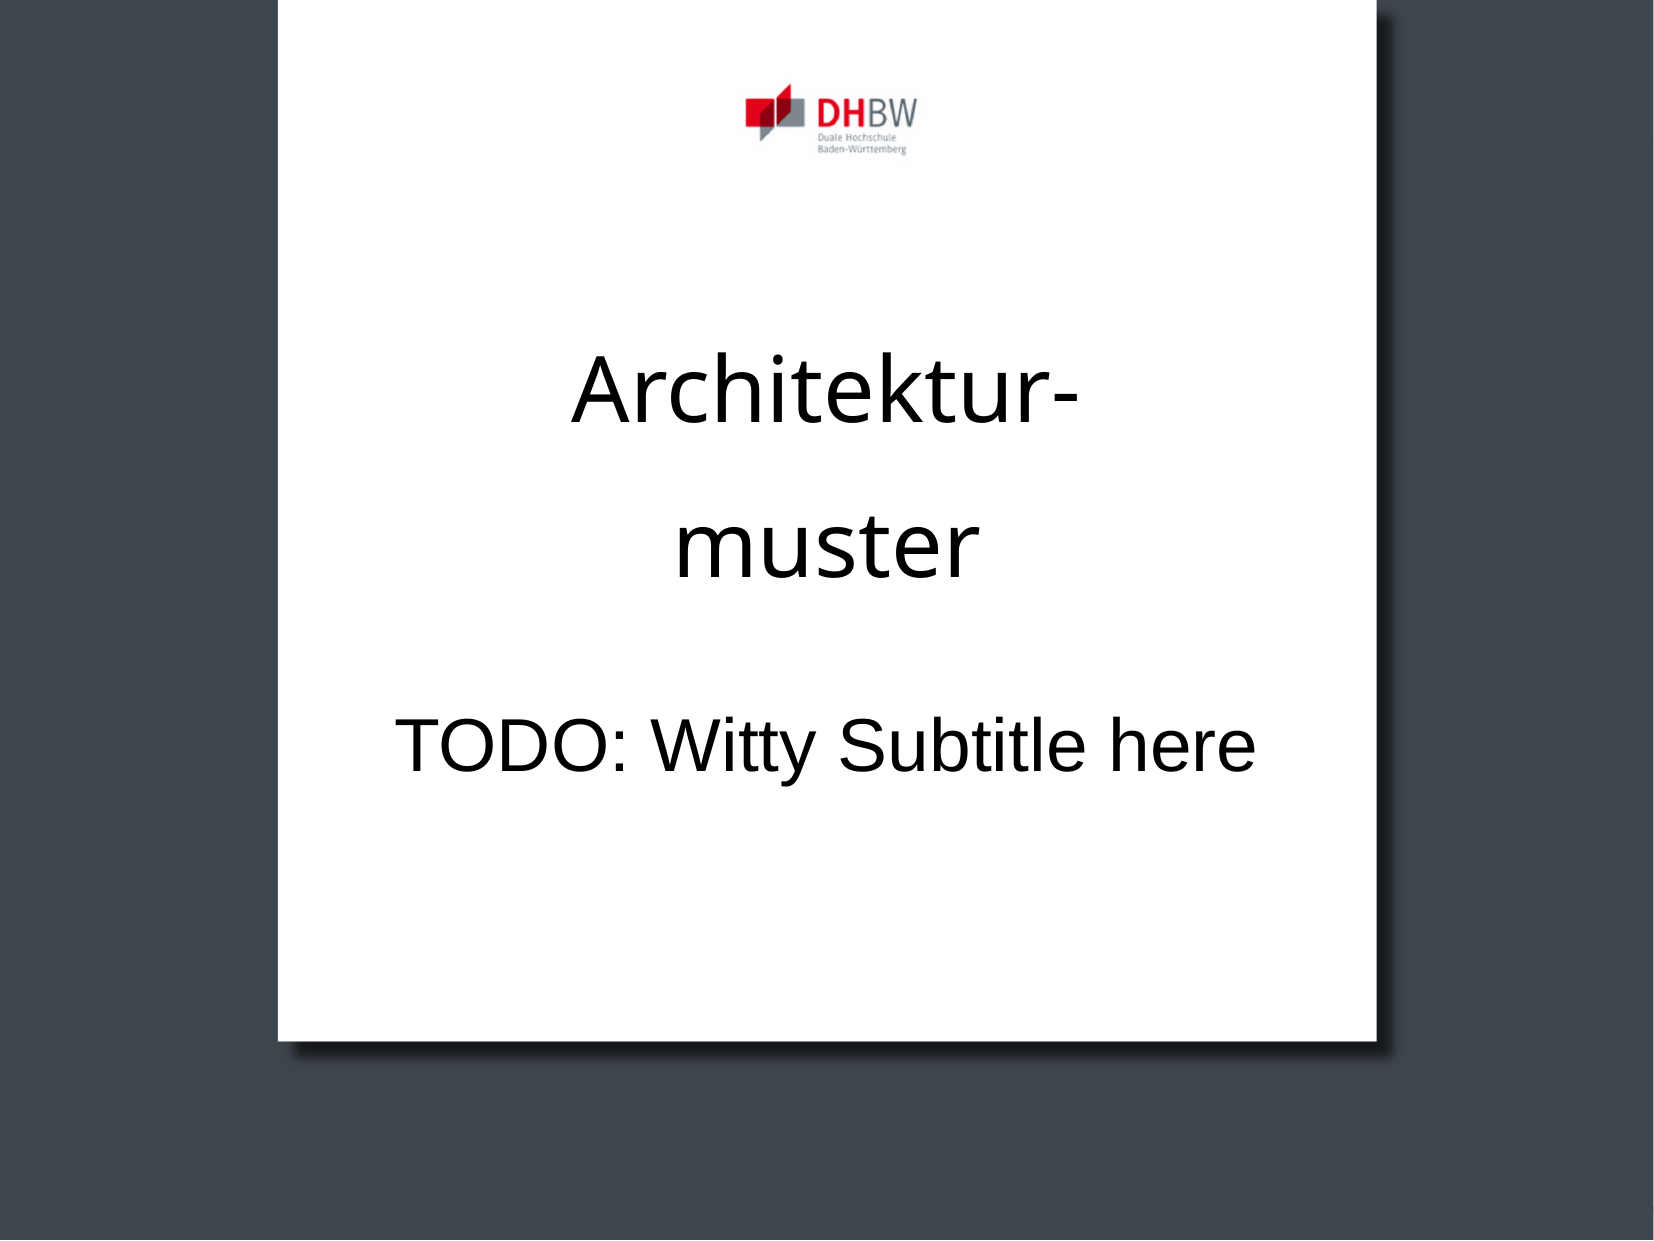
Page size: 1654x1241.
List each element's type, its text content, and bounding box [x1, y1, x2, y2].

list Architektur- muster TODO: Witty Subtitle here [295, 324, 1359, 827]
picture [0, 0, 1654, 1240]
